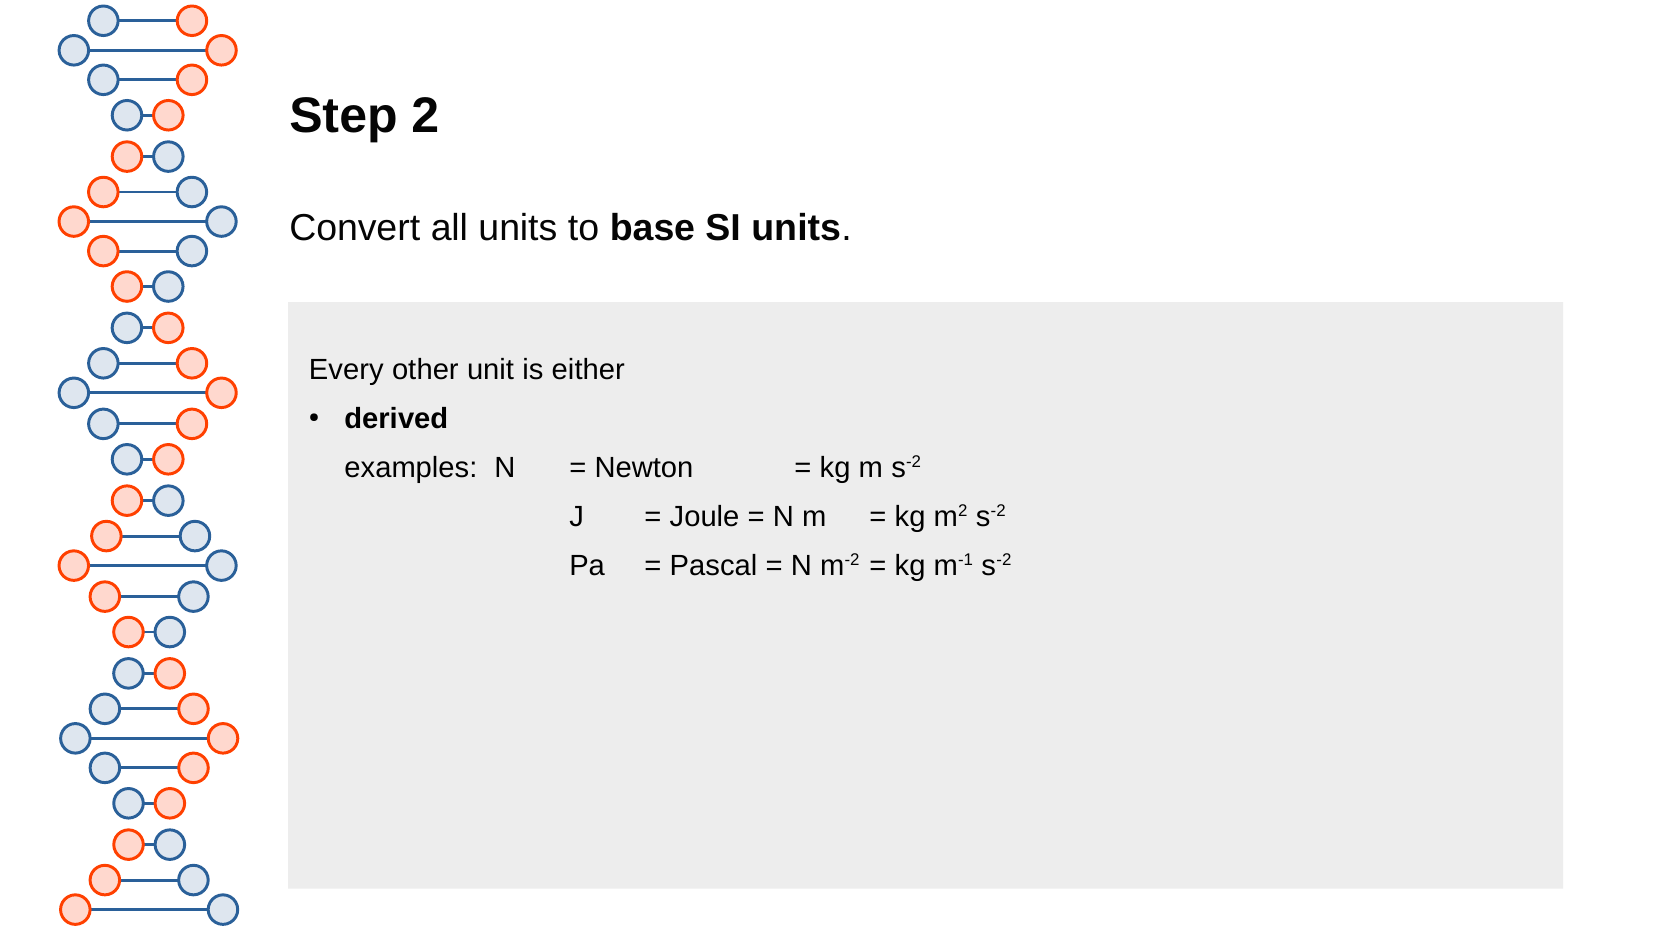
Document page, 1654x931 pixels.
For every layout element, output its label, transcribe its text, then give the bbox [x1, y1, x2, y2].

text_box [288, 302, 1564, 889]
title Step 2 [289, 37, 620, 193]
list Convert all units to base SI units. [289, 206, 1576, 263]
text_box Every other unit is either derived examples: N = Newton = kg m s-2 J = Joule = N m = kg m2 s-2 Pa = Pascal = N m-2 = kg m-1 s-2 [294, 328, 1463, 836]
